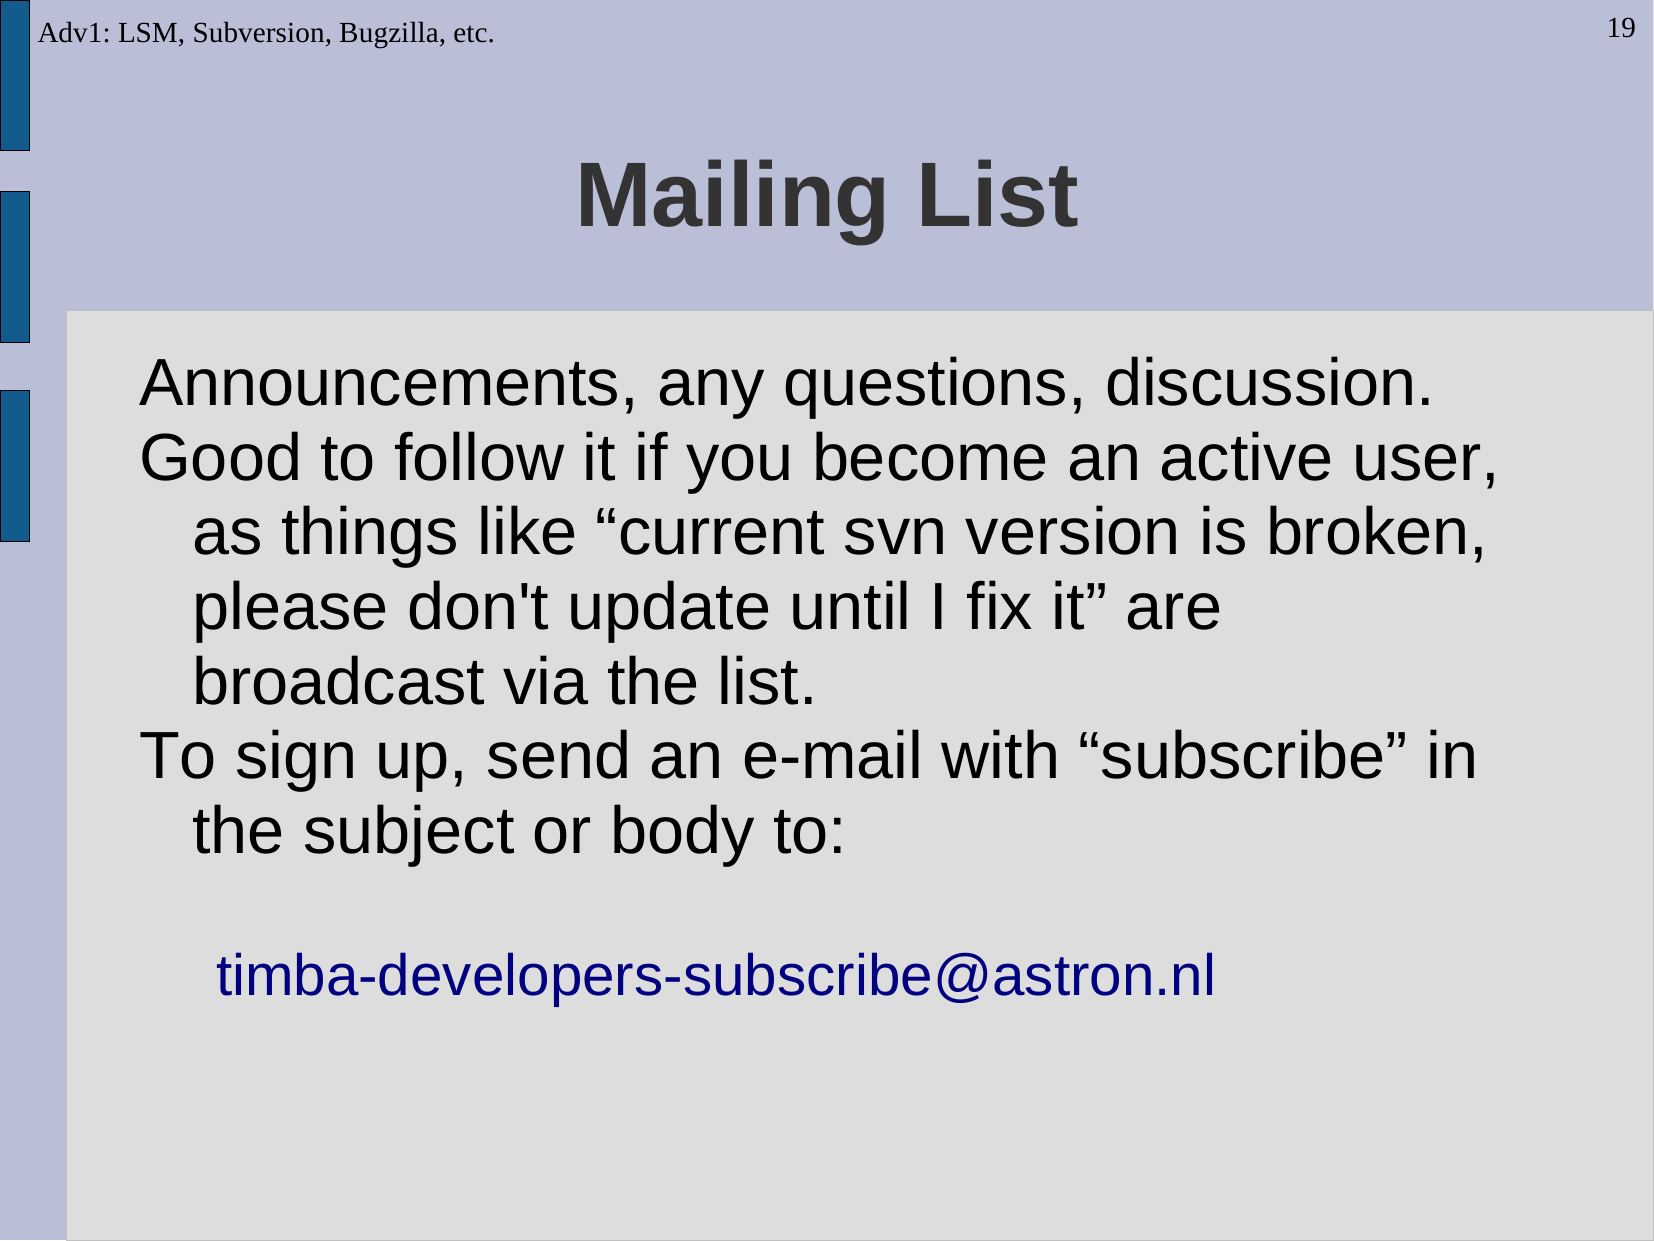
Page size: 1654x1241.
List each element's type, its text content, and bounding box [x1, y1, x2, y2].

title Mailing List [121, 91, 1534, 299]
list Announcements, any questions, discussion. Good to follow it if you become an active user, as things like “current svn version is broken, please don't update until I fix it” are broadcast via the list. To sign up, send an e-mail with “subscribe” in the subject or body to: timba-developers-subscribe@astron.nl [121, 344, 1534, 1127]
